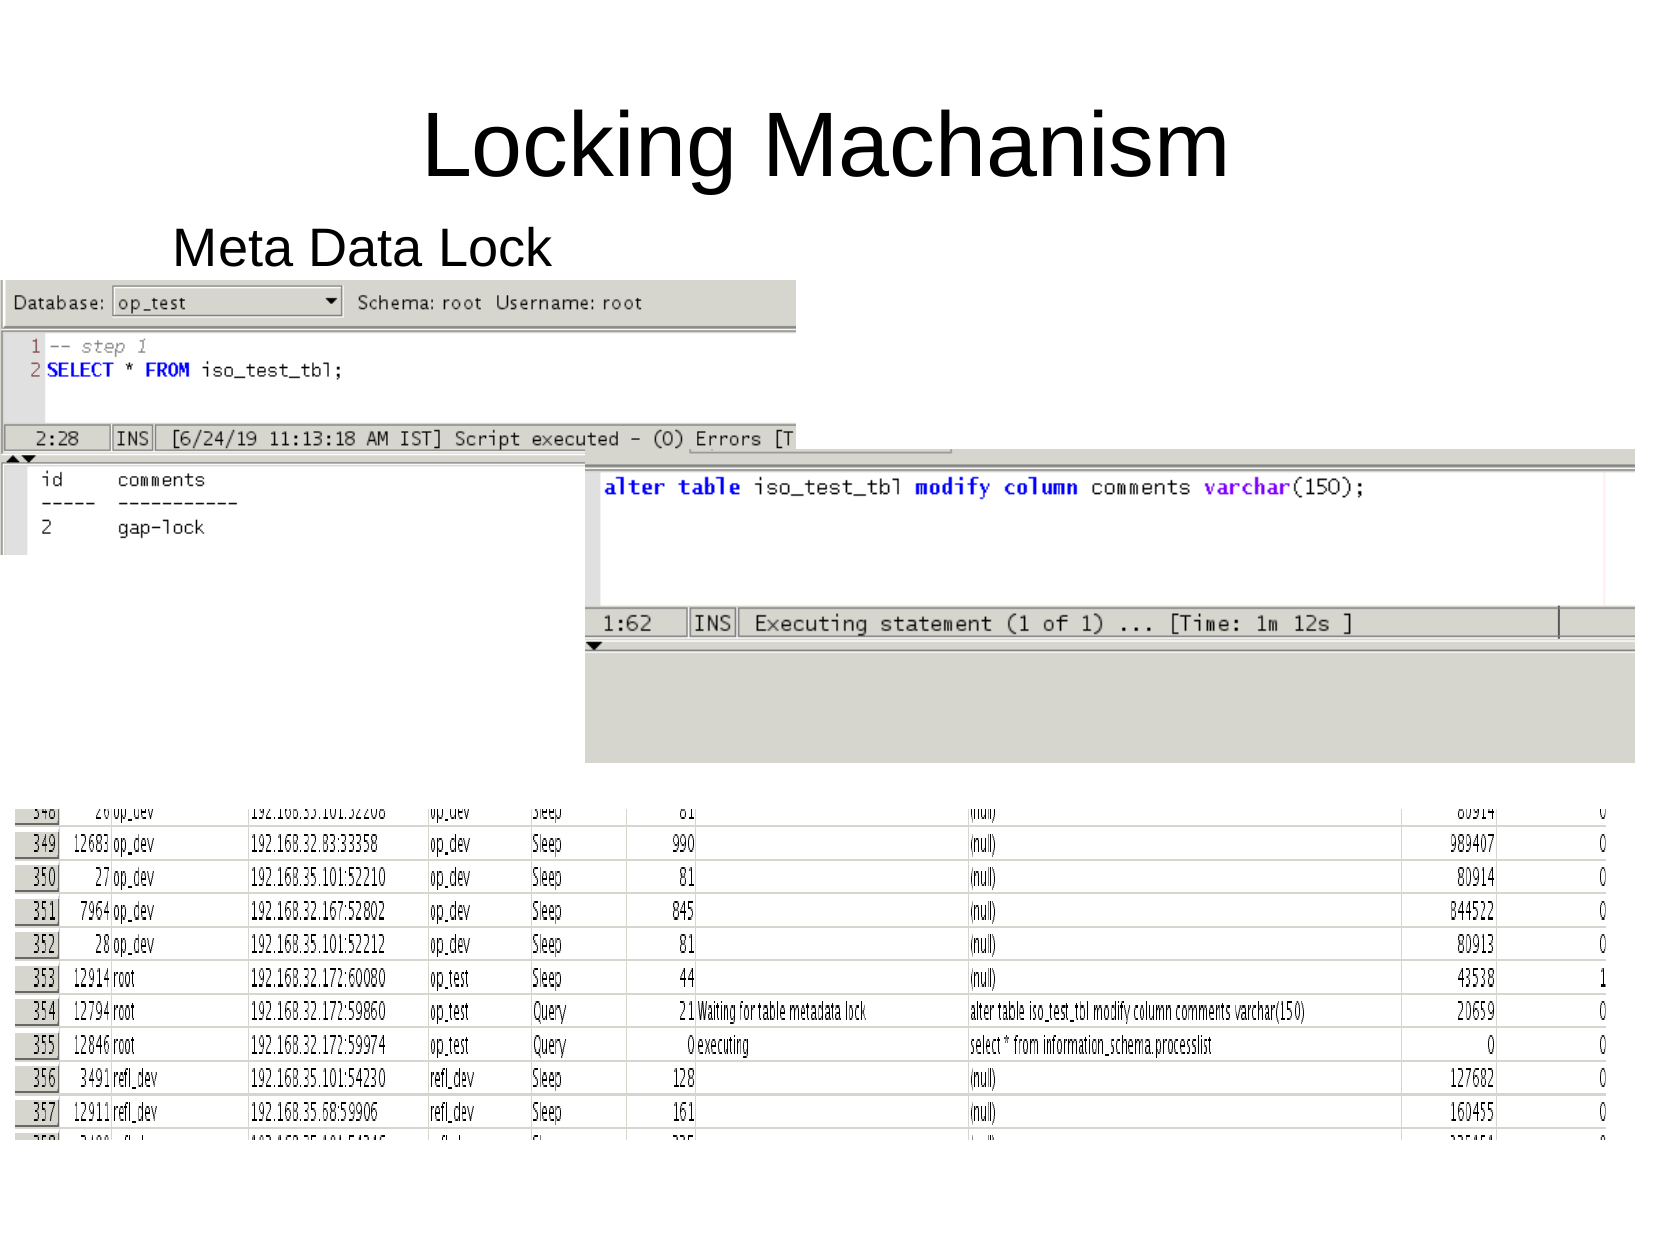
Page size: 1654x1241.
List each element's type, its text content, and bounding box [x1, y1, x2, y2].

title Locking Machanism [82, 49, 1571, 241]
picture [0, 280, 1635, 763]
text_box Meta Data Lock [158, 210, 569, 280]
picture [15, 809, 1606, 1141]
